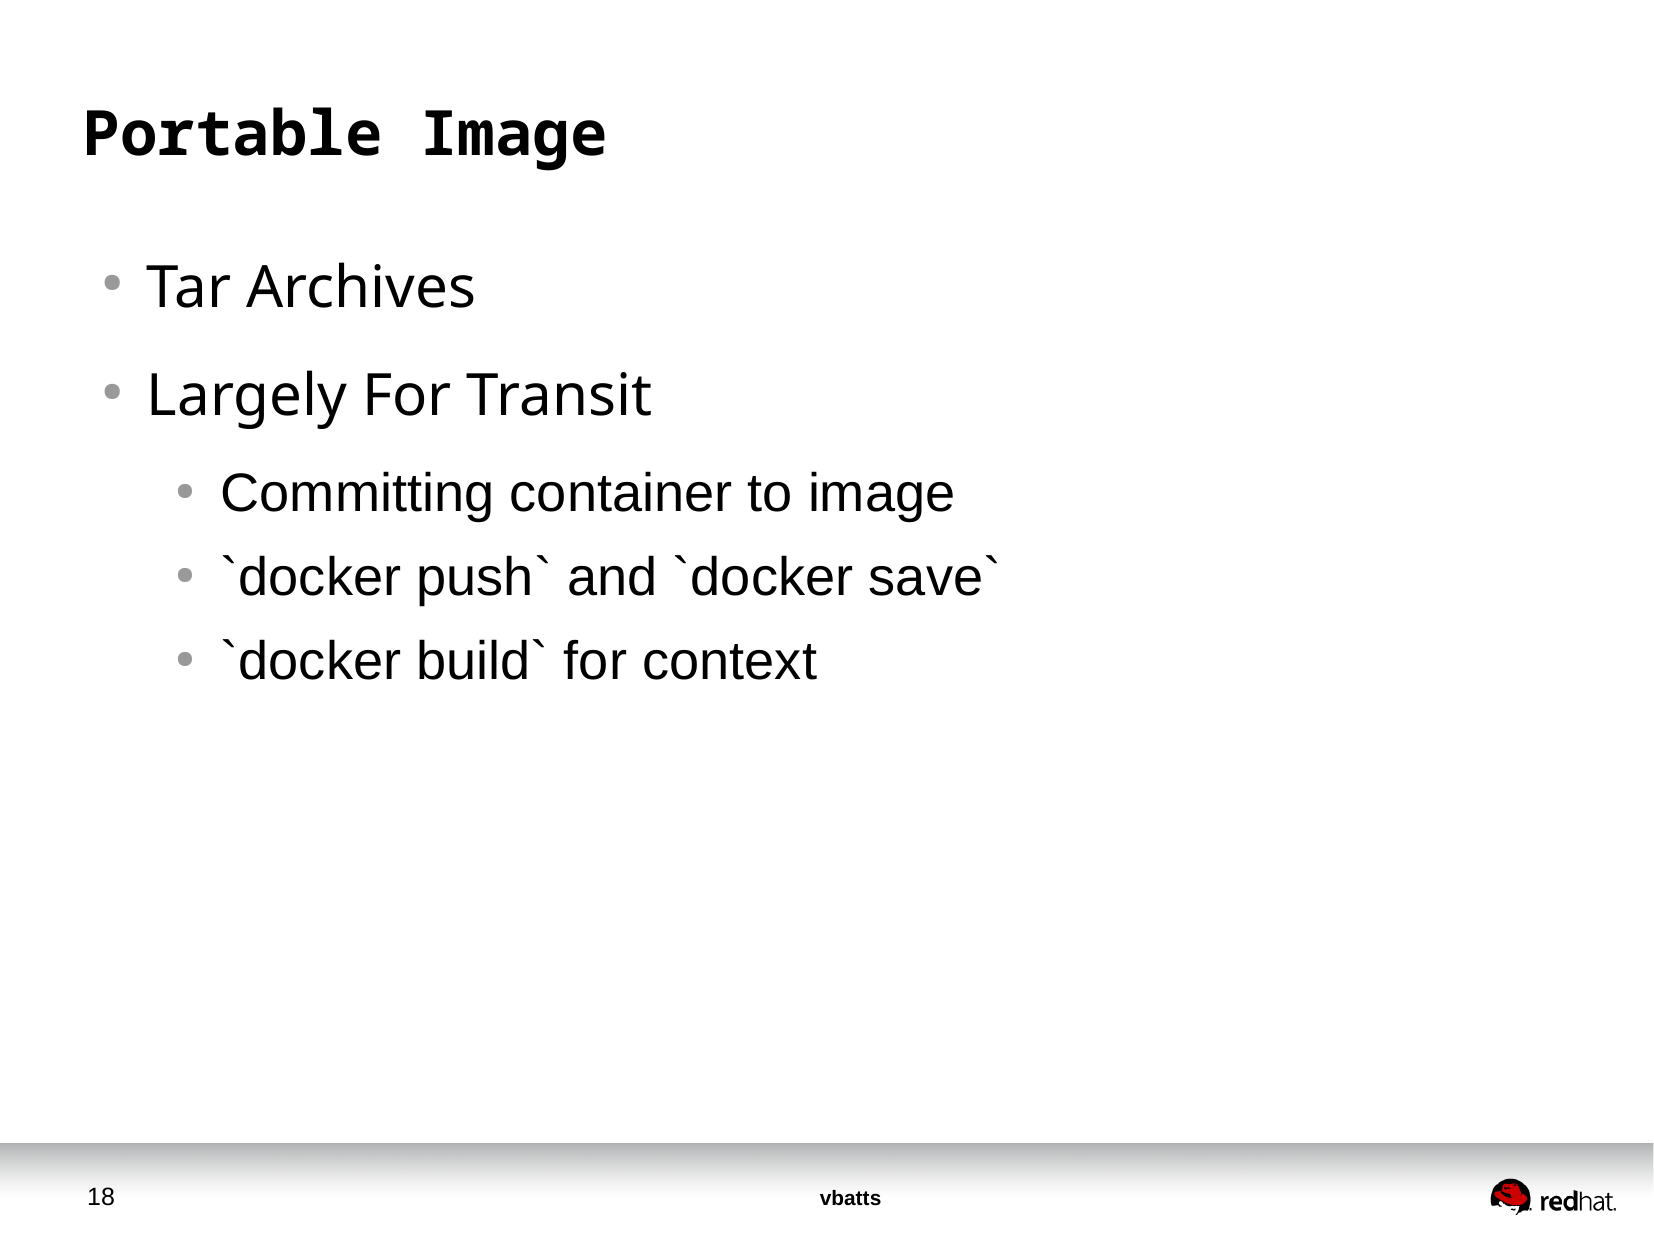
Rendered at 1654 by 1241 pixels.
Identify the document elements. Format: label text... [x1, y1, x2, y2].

title Portable Image [82, 37, 1571, 226]
picture [0, 1143, 1654, 1241]
list Tar Archives Largely For Transit Committing container to image `docker push` and `docker save` `docker build` for context [86, 244, 1576, 1039]
